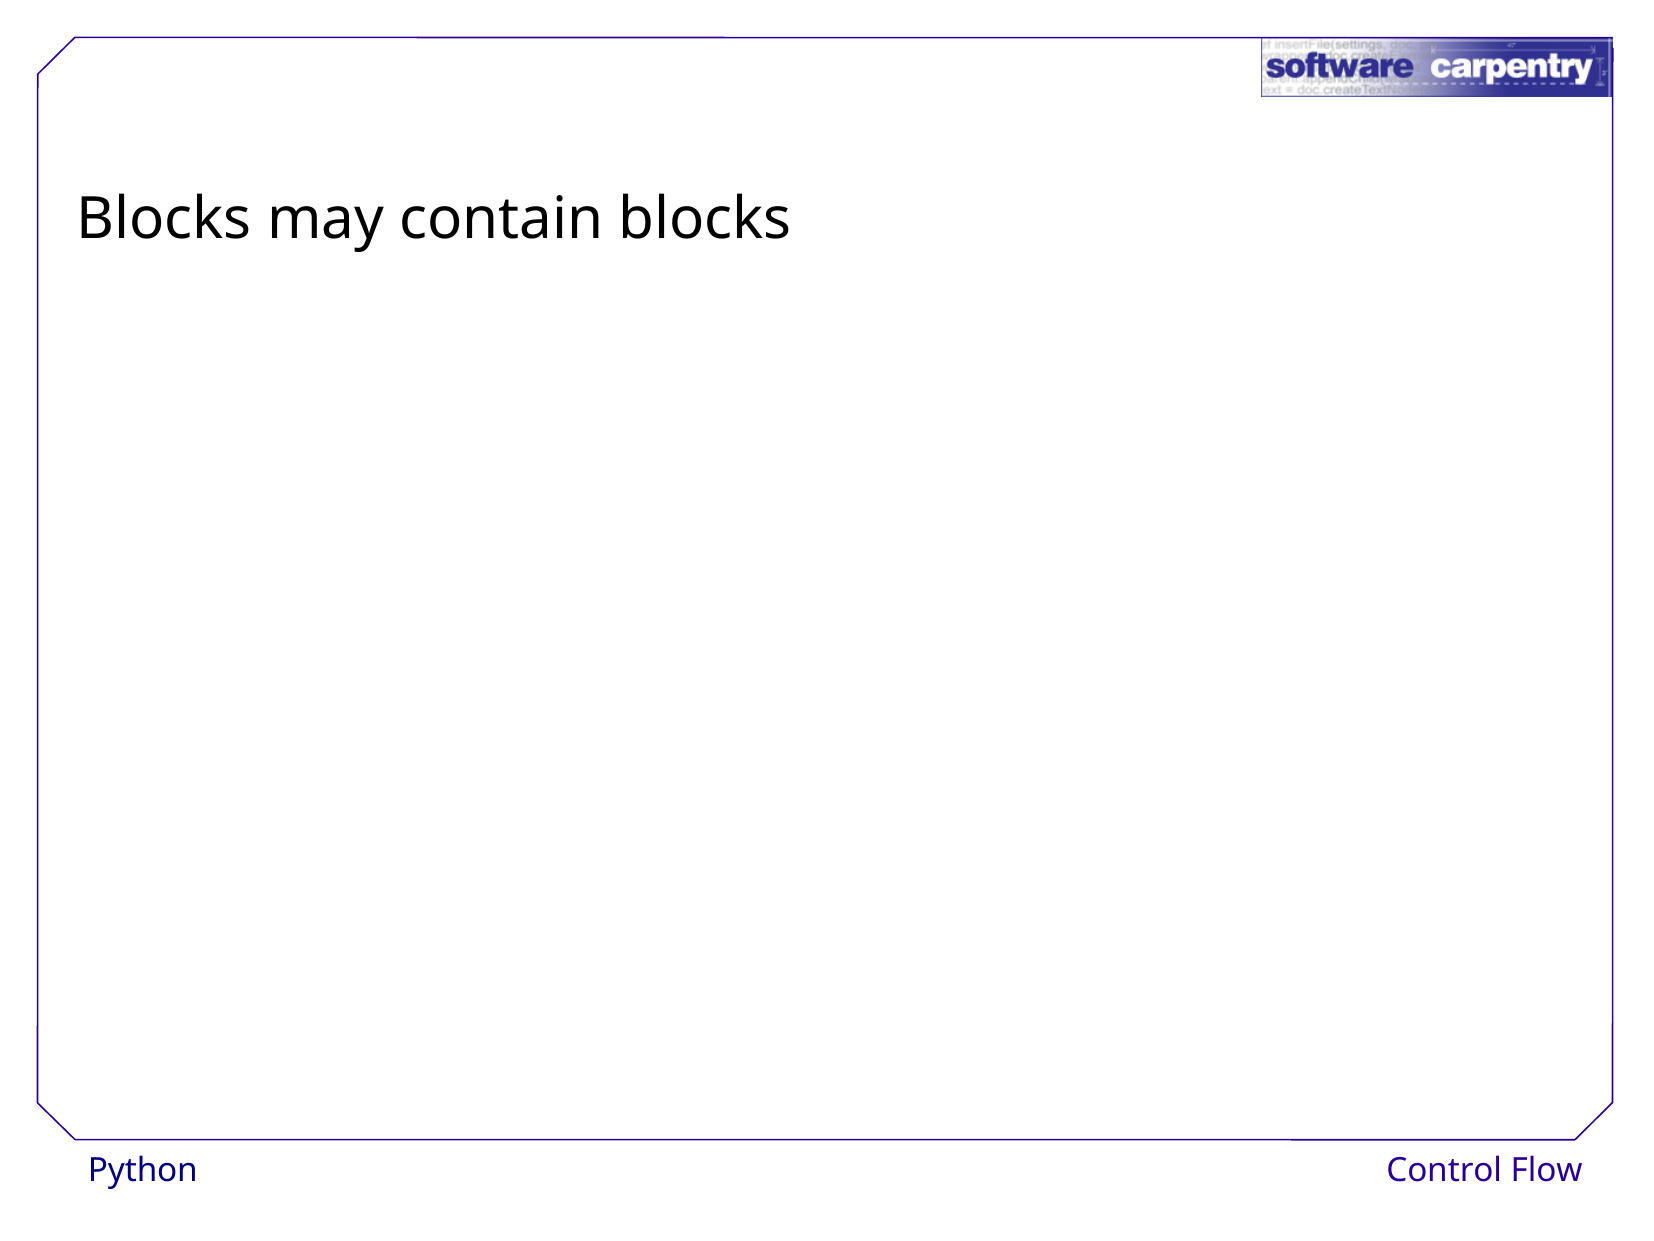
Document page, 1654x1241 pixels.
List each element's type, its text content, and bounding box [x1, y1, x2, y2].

picture [1261, 39, 1613, 97]
text_box Blocks may contain blocks [62, 138, 957, 259]
